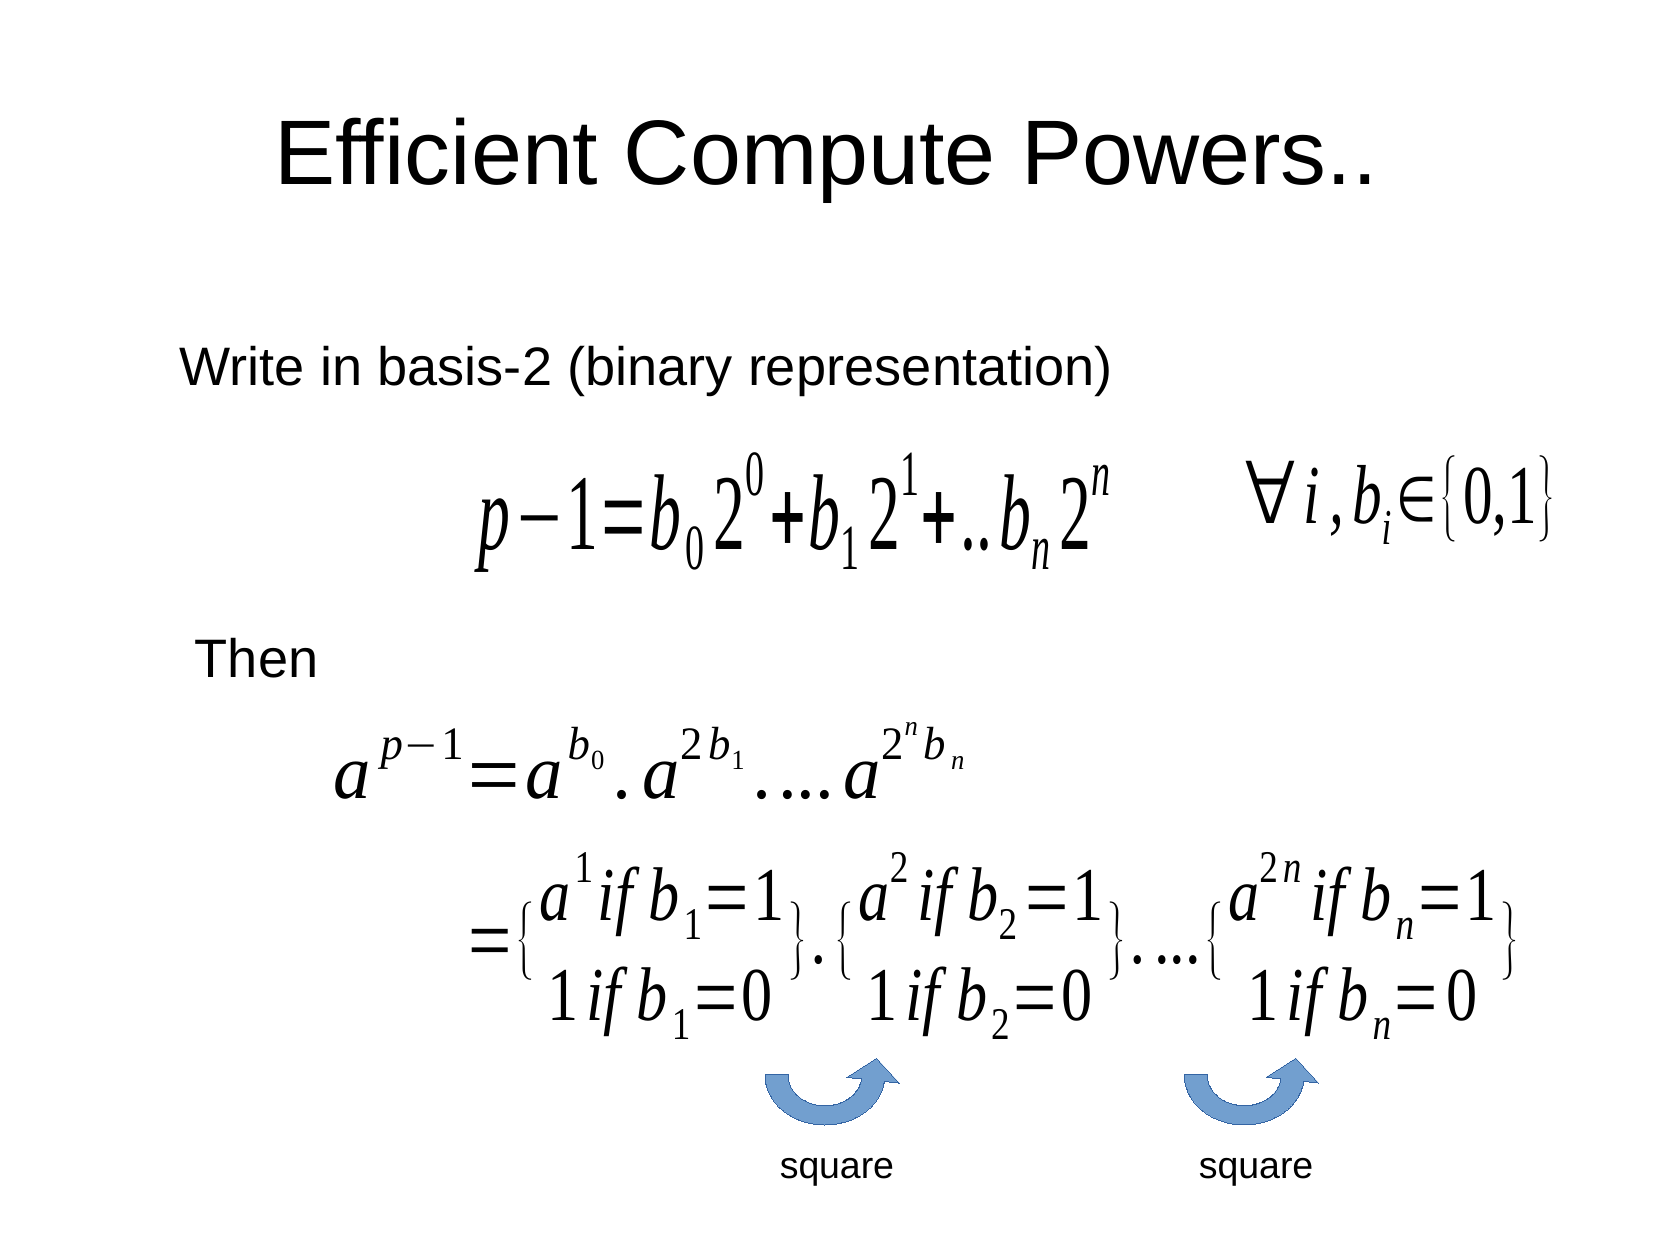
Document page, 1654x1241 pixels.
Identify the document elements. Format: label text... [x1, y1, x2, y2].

text_box Then [180, 621, 334, 697]
chart [450, 835, 1541, 1051]
text_box square [765, 1137, 909, 1195]
text_box square [1184, 1137, 1329, 1195]
chart [454, 435, 1128, 586]
title Efficient Compute Powers.. [82, 49, 1571, 257]
chart [315, 711, 981, 817]
text_box Write in basis-2 (binary representation) [165, 329, 1186, 466]
text_box [1184, 1058, 1319, 1125]
text_box [765, 1058, 900, 1126]
chart [1230, 450, 1576, 556]
